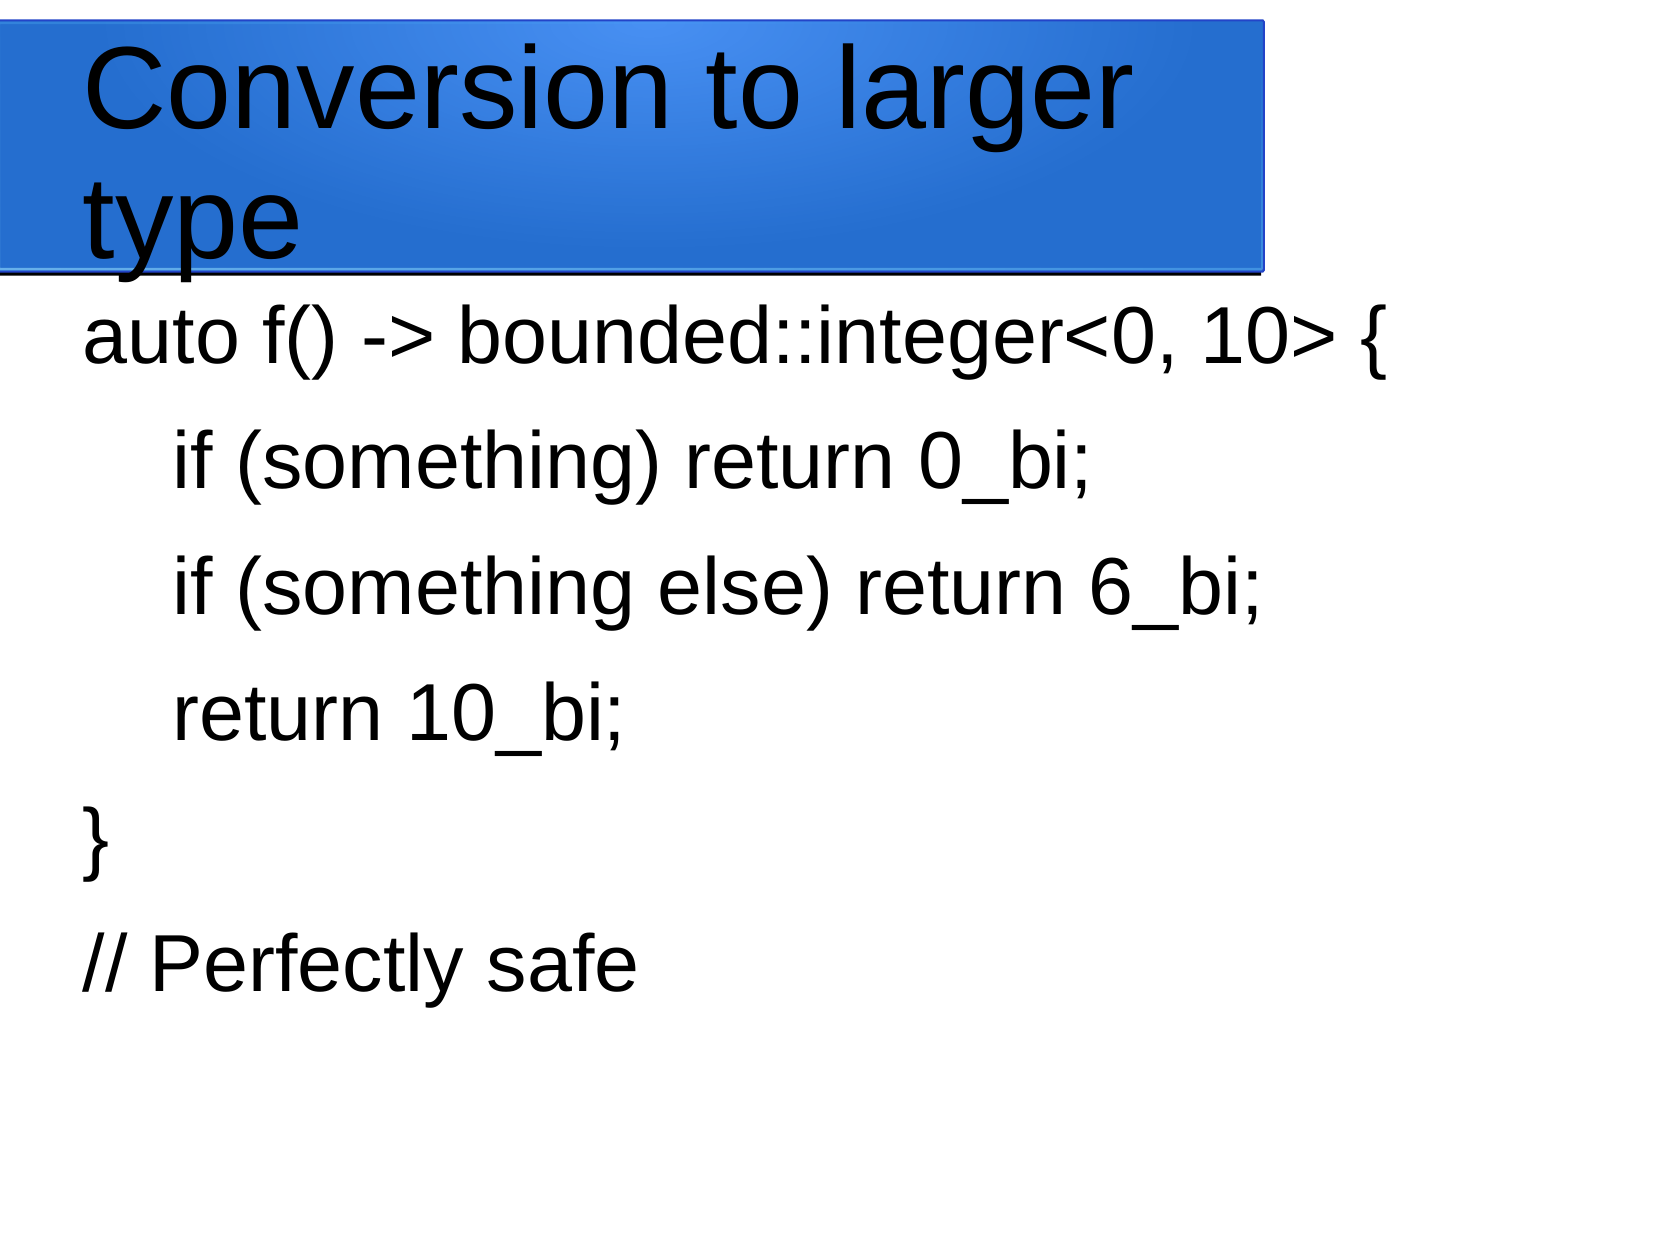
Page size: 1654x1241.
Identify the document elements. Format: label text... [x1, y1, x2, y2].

title Conversion to larger type [82, 22, 1261, 284]
list auto f() -> bounded::integer<0, 10> { if (something) return 0_bi; if (something else) return 6_bi; return 10_bi; } // Perfectly safe [82, 290, 1571, 1010]
